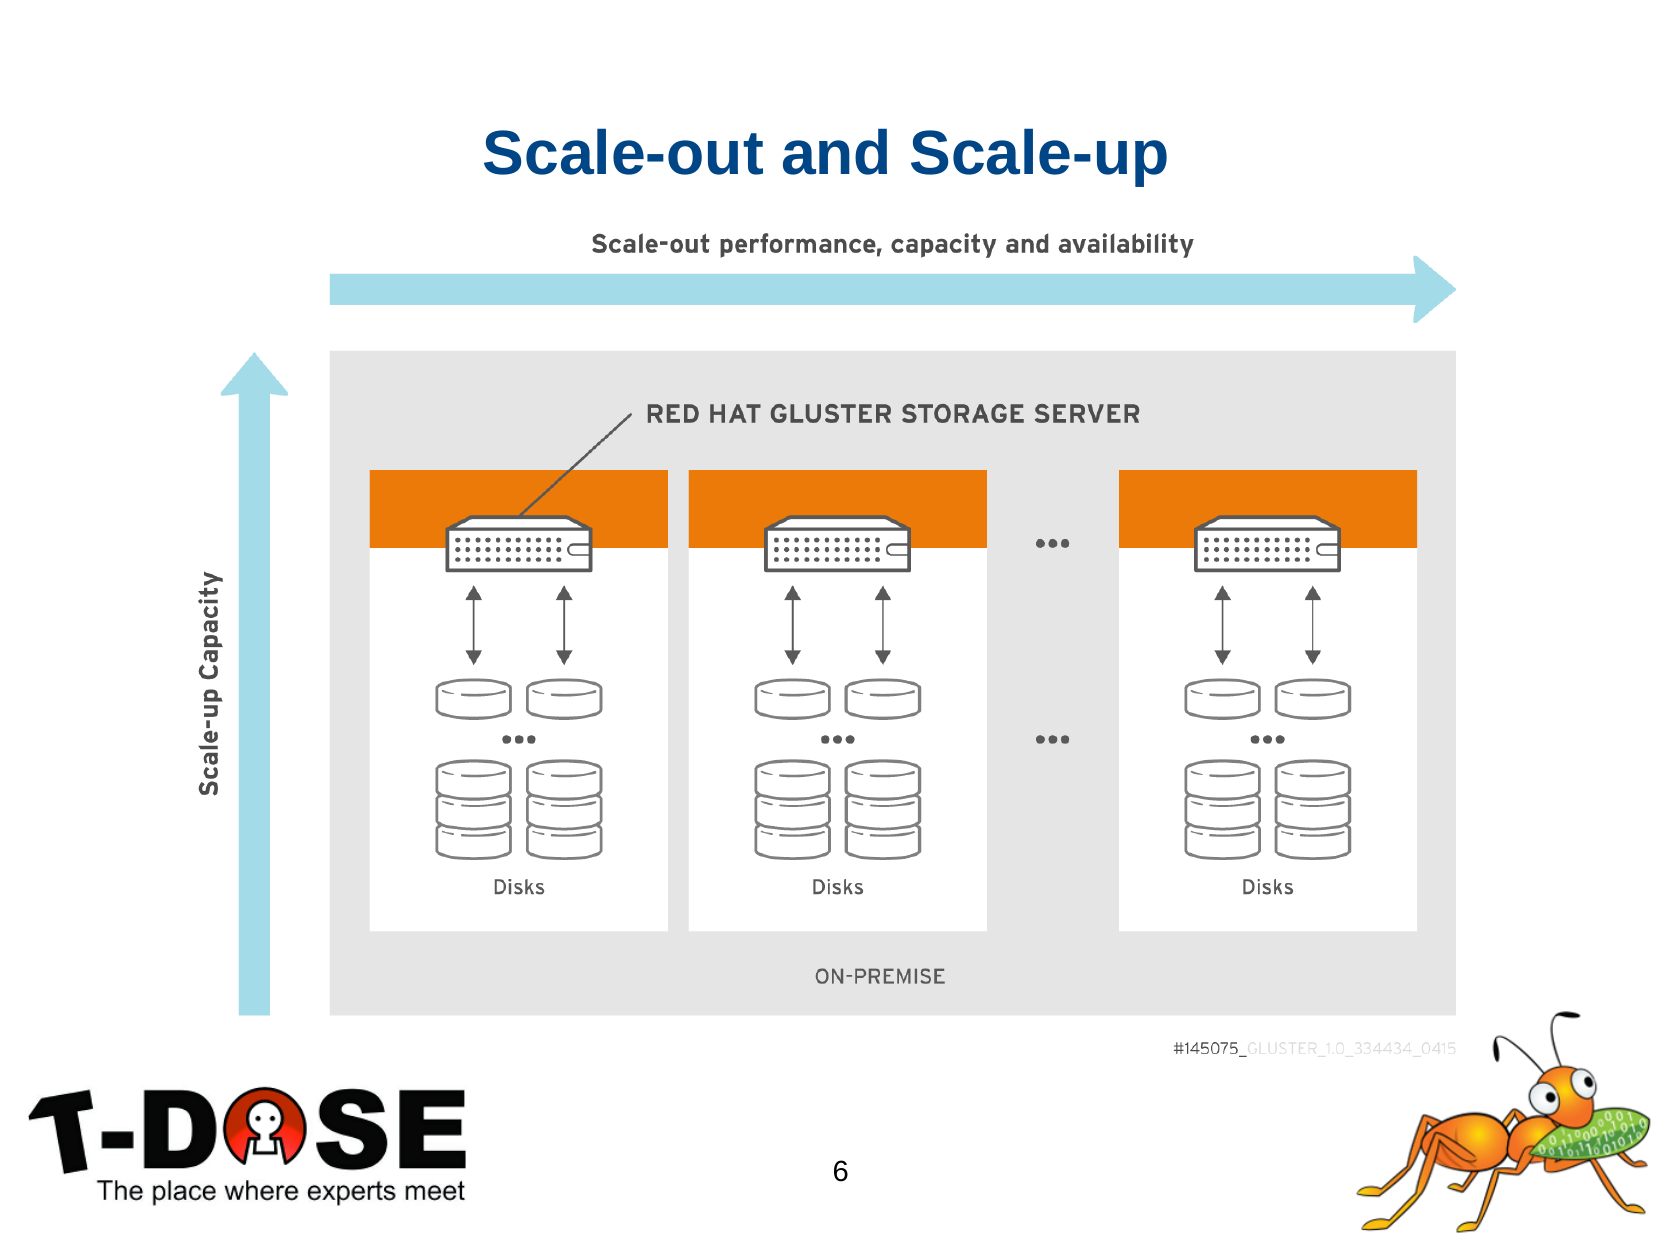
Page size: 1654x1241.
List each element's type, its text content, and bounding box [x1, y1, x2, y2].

picture [23, 1067, 481, 1214]
picture [198, 257, 1654, 1235]
title Scale-out and Scale-up [82, 49, 1571, 257]
